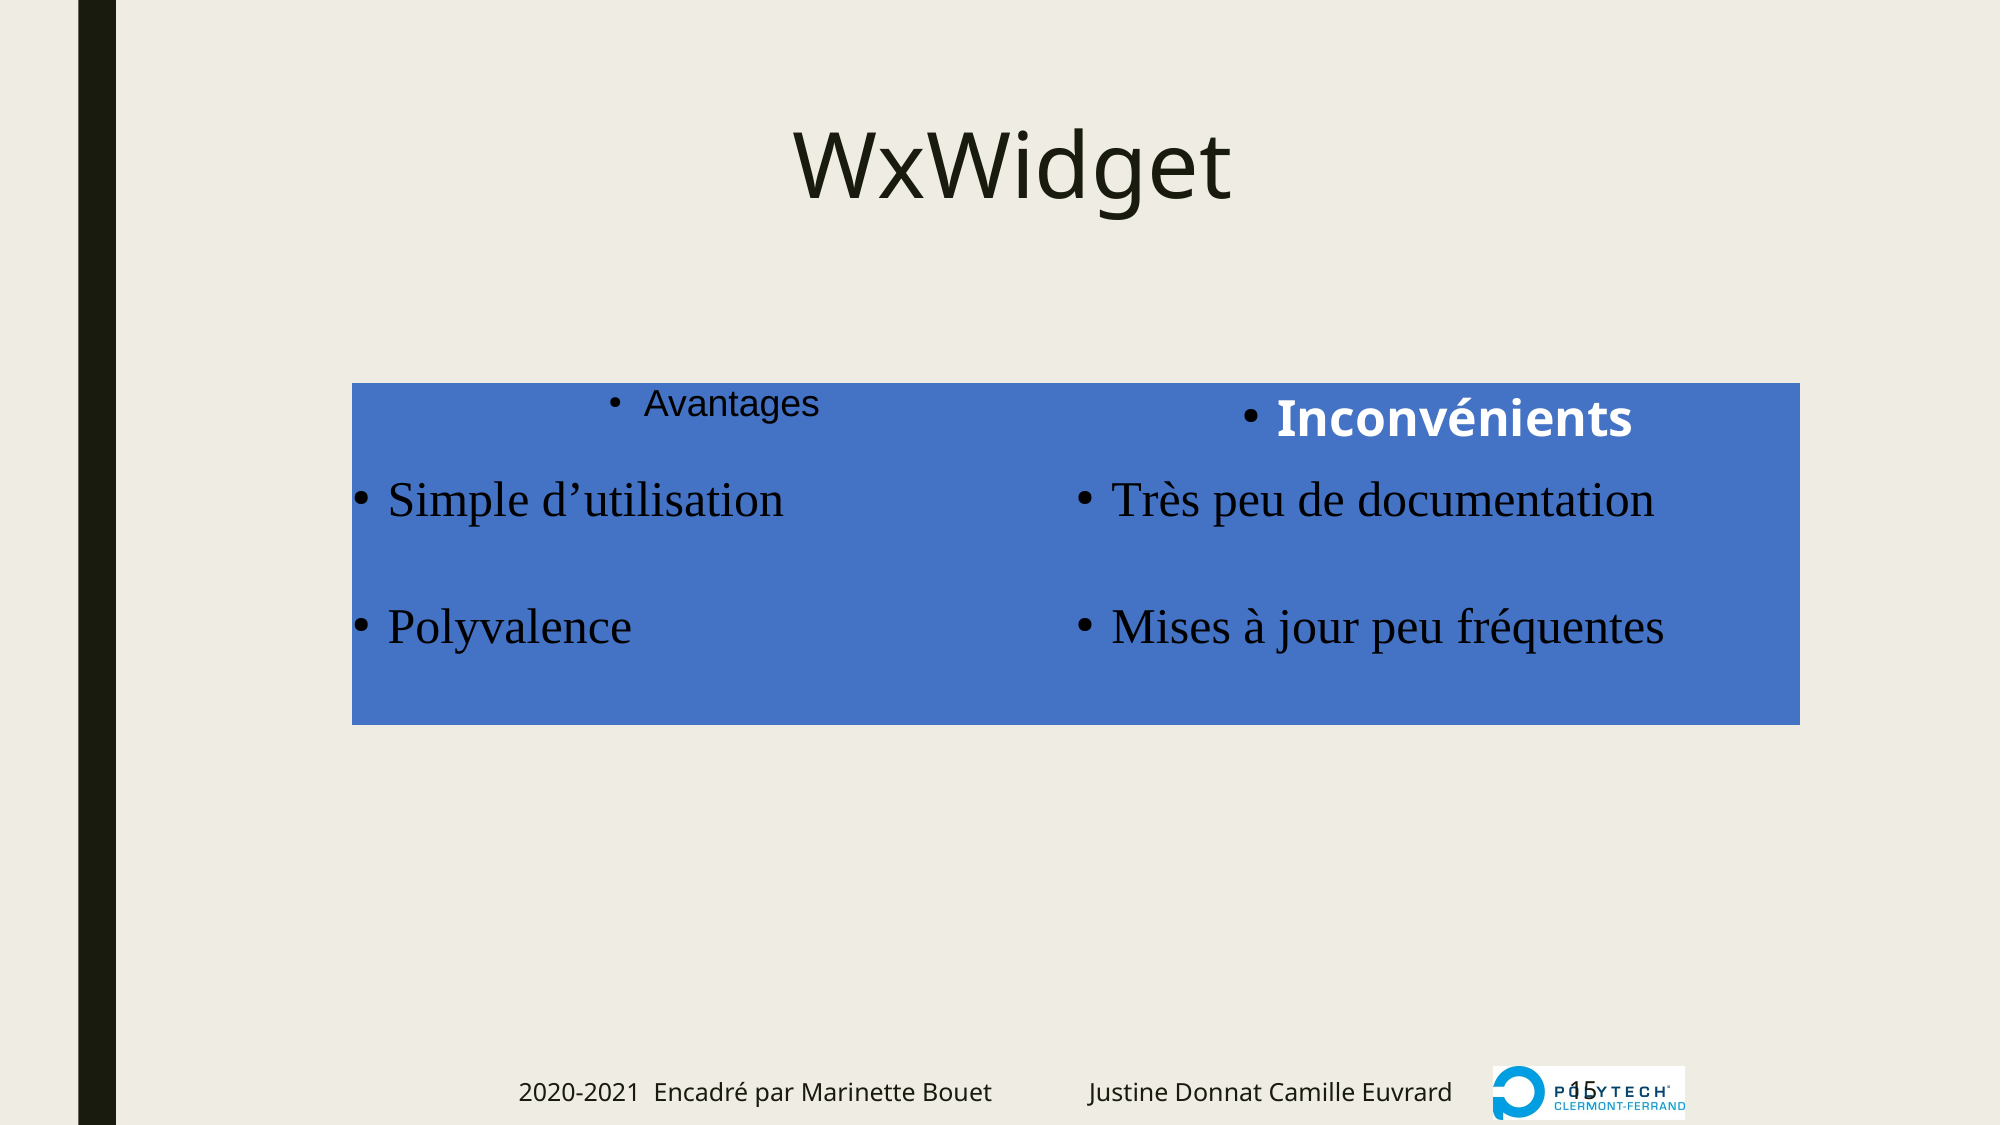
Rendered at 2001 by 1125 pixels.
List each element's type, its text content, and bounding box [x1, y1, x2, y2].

table_cell Très peu de documentation [1076, 472, 1800, 599]
title WxWidget [225, 112, 1801, 237]
table_cell Polyvalence [352, 599, 1076, 725]
table_cell Simple d’utilisation [352, 472, 1076, 599]
table_cell Mises à jour peu fréquentes [1076, 599, 1800, 725]
table_header Inconvénients [1076, 383, 1800, 472]
text_box 2020-2021 Encadré par Marinette Bouet Justine Donnat Camille Euvrard [474, 1058, 1506, 1125]
table_header Avantages [352, 383, 1076, 472]
text_box [1553, 1058, 1816, 1125]
